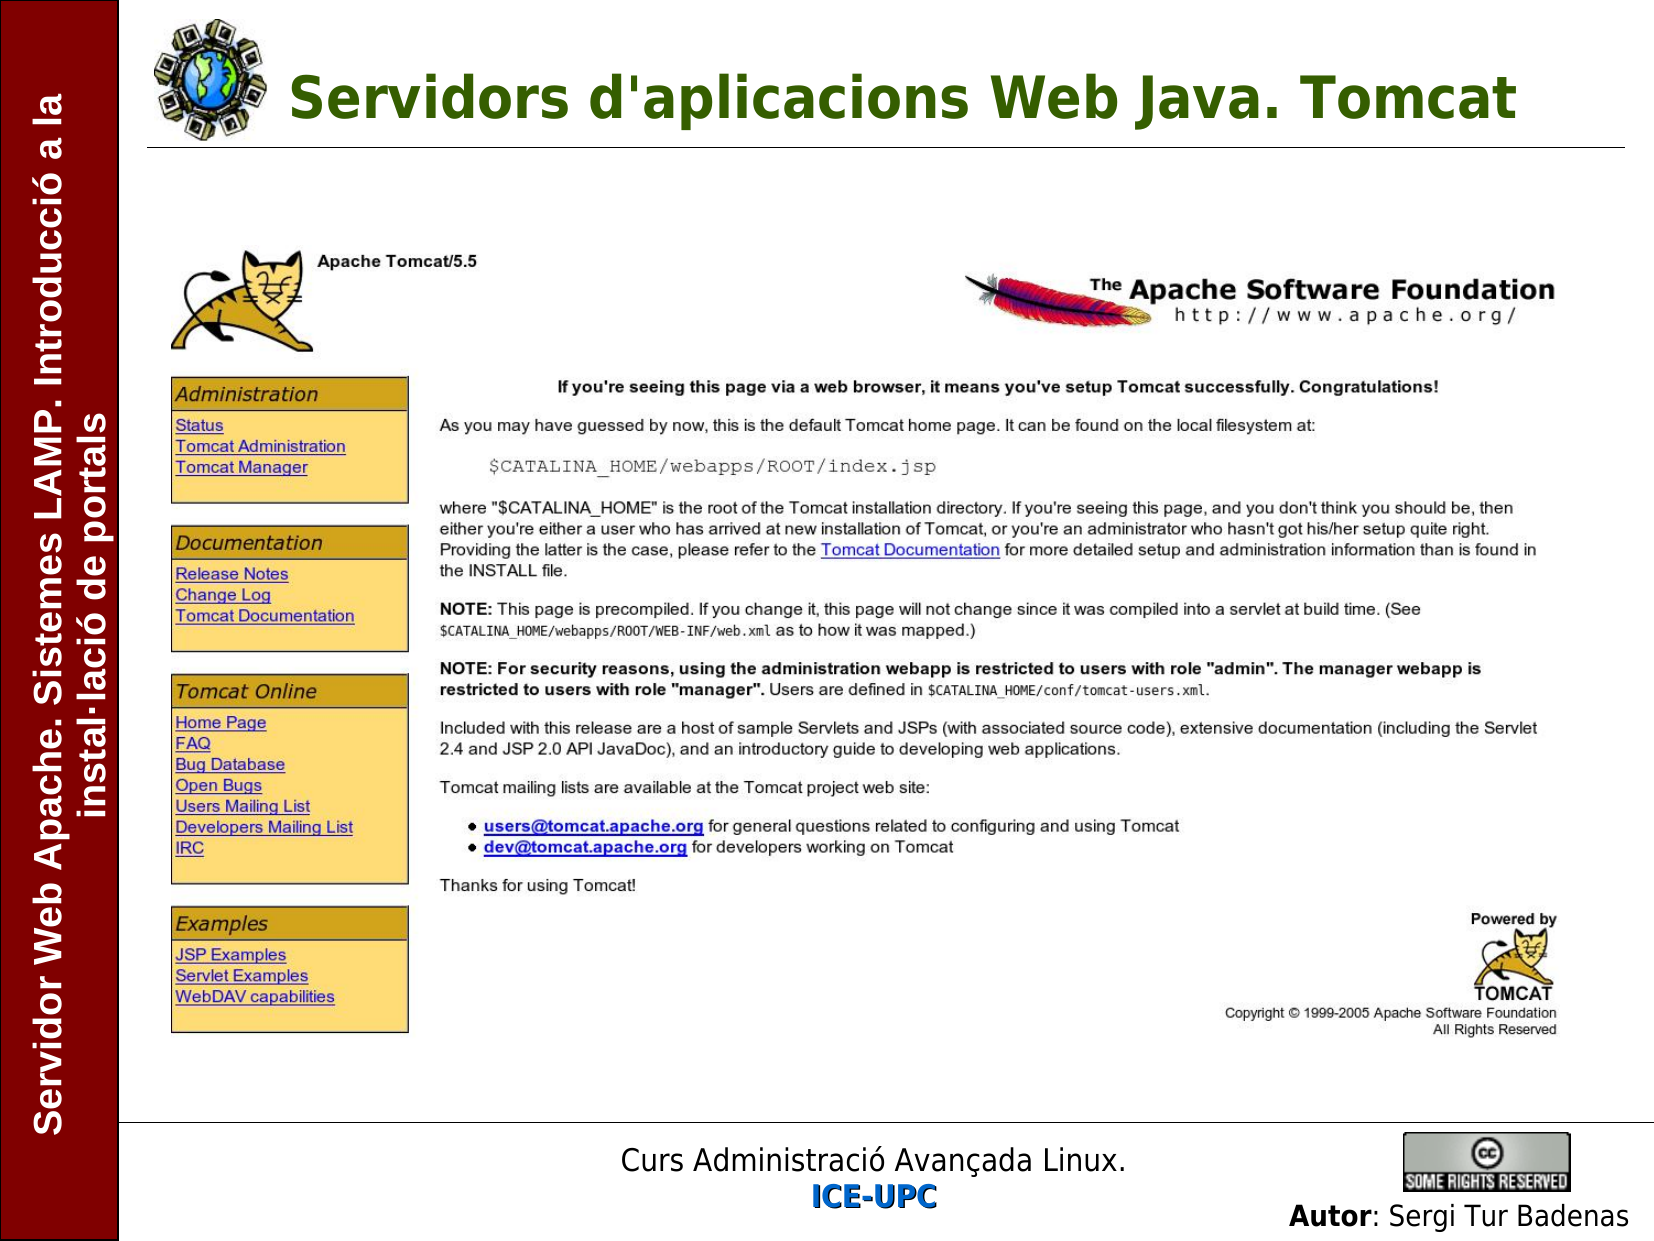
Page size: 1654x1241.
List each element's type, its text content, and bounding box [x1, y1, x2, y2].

title Servidors d'aplicacions Web Java. Tomcat [159, 56, 1648, 141]
picture [154, 19, 268, 142]
picture [1403, 1132, 1571, 1192]
picture [171, 245, 1560, 1043]
